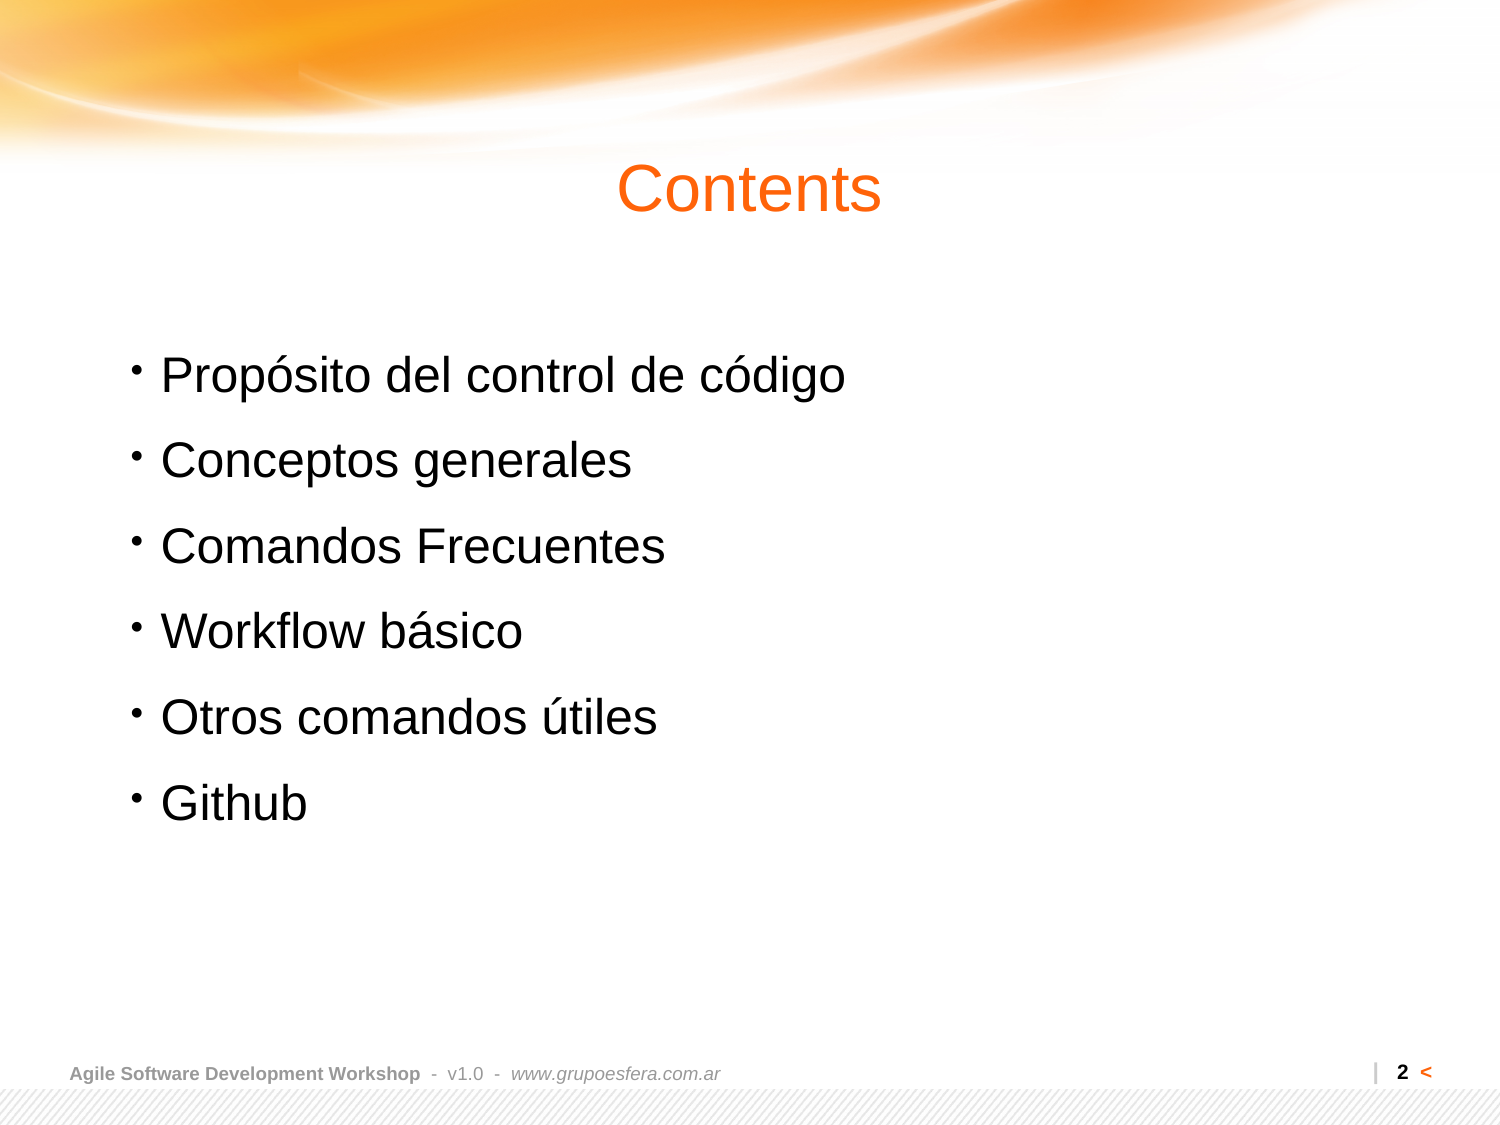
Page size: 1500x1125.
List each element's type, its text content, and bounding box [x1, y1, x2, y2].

list Propósito del control de código Conceptos generales Comandos Frecuentes Workflow básico Otros comandos útiles Github [130, 346, 1363, 1002]
title Contents [143, 133, 1357, 247]
picture [0, 0, 1500, 174]
picture [0, 1089, 1500, 1125]
